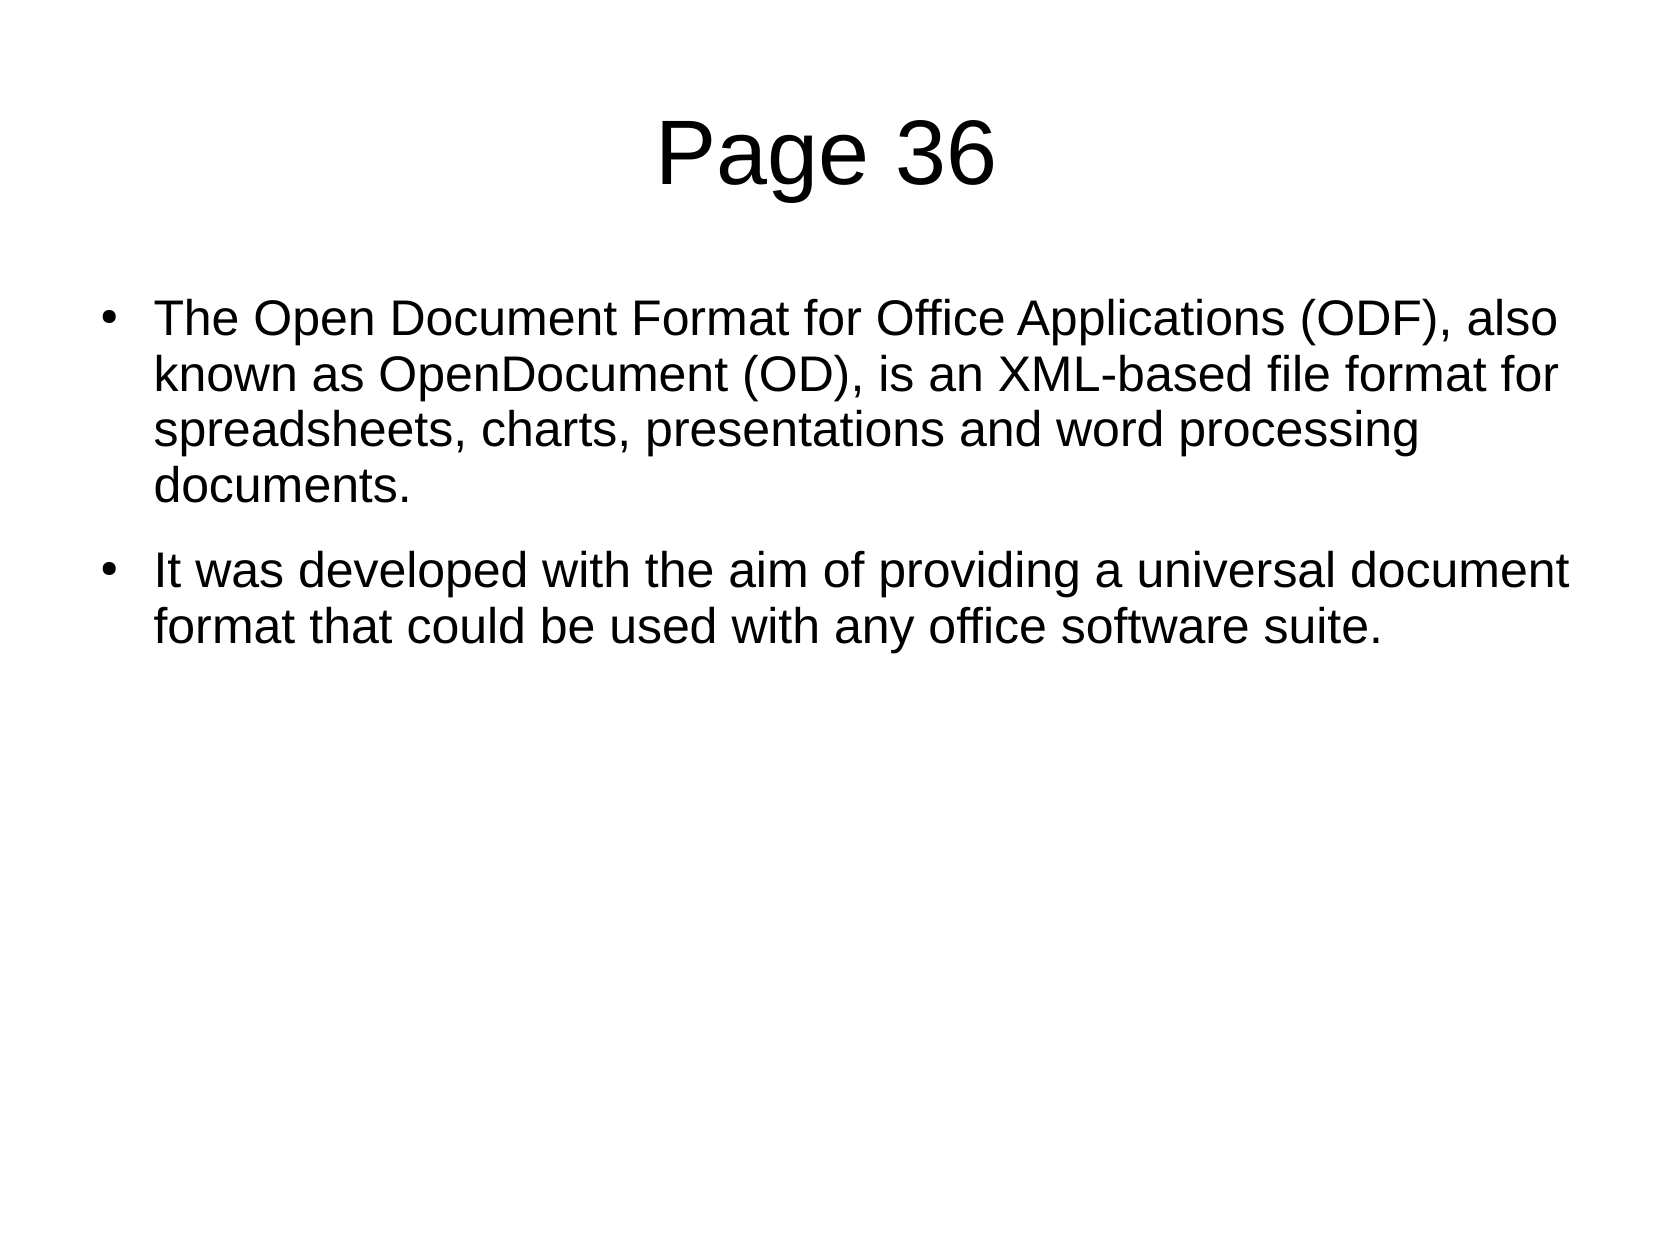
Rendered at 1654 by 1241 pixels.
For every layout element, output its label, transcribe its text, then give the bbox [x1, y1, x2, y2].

title Page 36 [82, 49, 1571, 257]
list The Open Document Format for Office Applications (ODF), also known as OpenDocument (OD), is an XML-based file format for spreadsheets, charts, presentations and word processing documents. It was developed with the aim of providing a universal document format that could be used with any office software suite. [82, 290, 1571, 1109]
